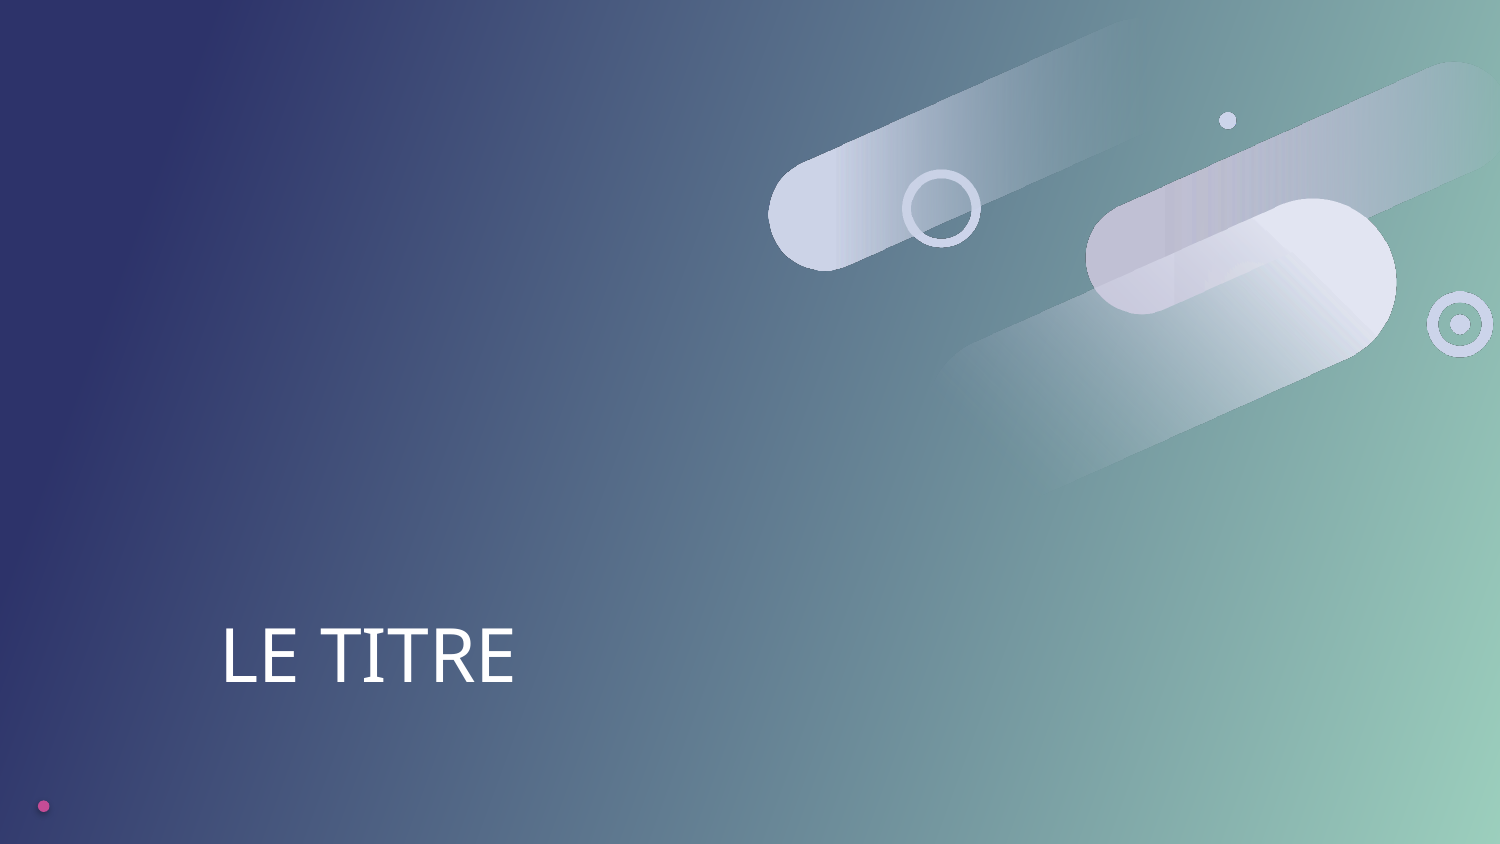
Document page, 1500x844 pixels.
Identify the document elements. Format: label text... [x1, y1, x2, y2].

text_box LE TITRE [205, 599, 644, 705]
picture [768, 18, 1500, 502]
